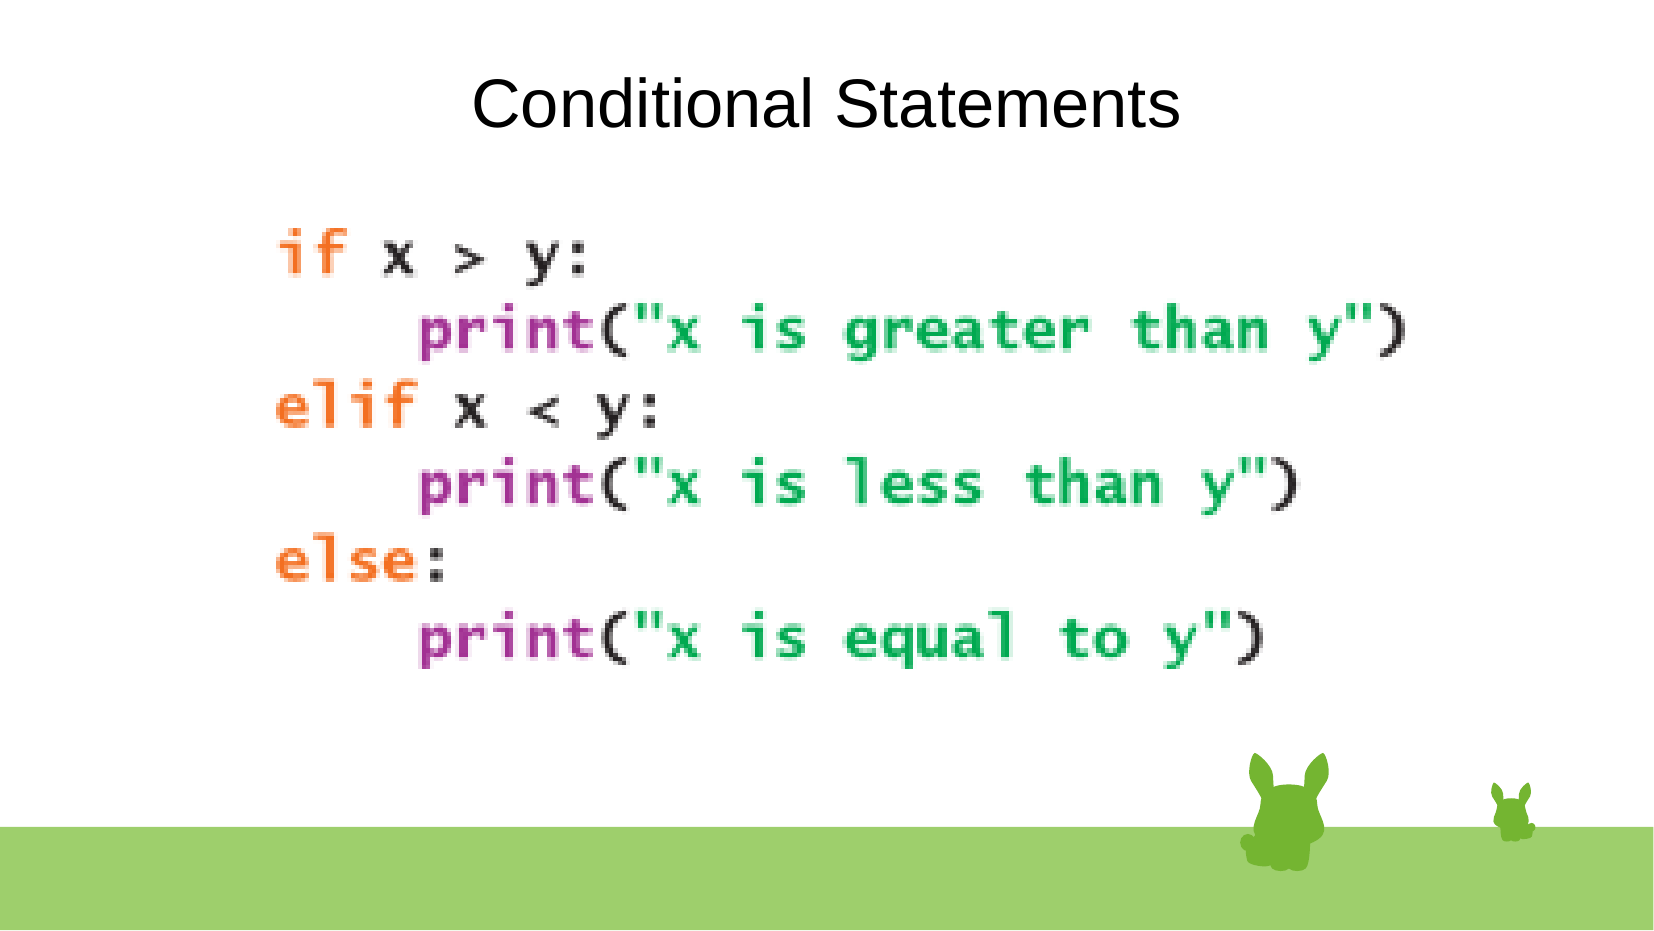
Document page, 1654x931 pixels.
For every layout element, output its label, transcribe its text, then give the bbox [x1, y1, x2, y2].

title Conditional Statements [88, 29, 1565, 178]
picture [264, 203, 1426, 699]
